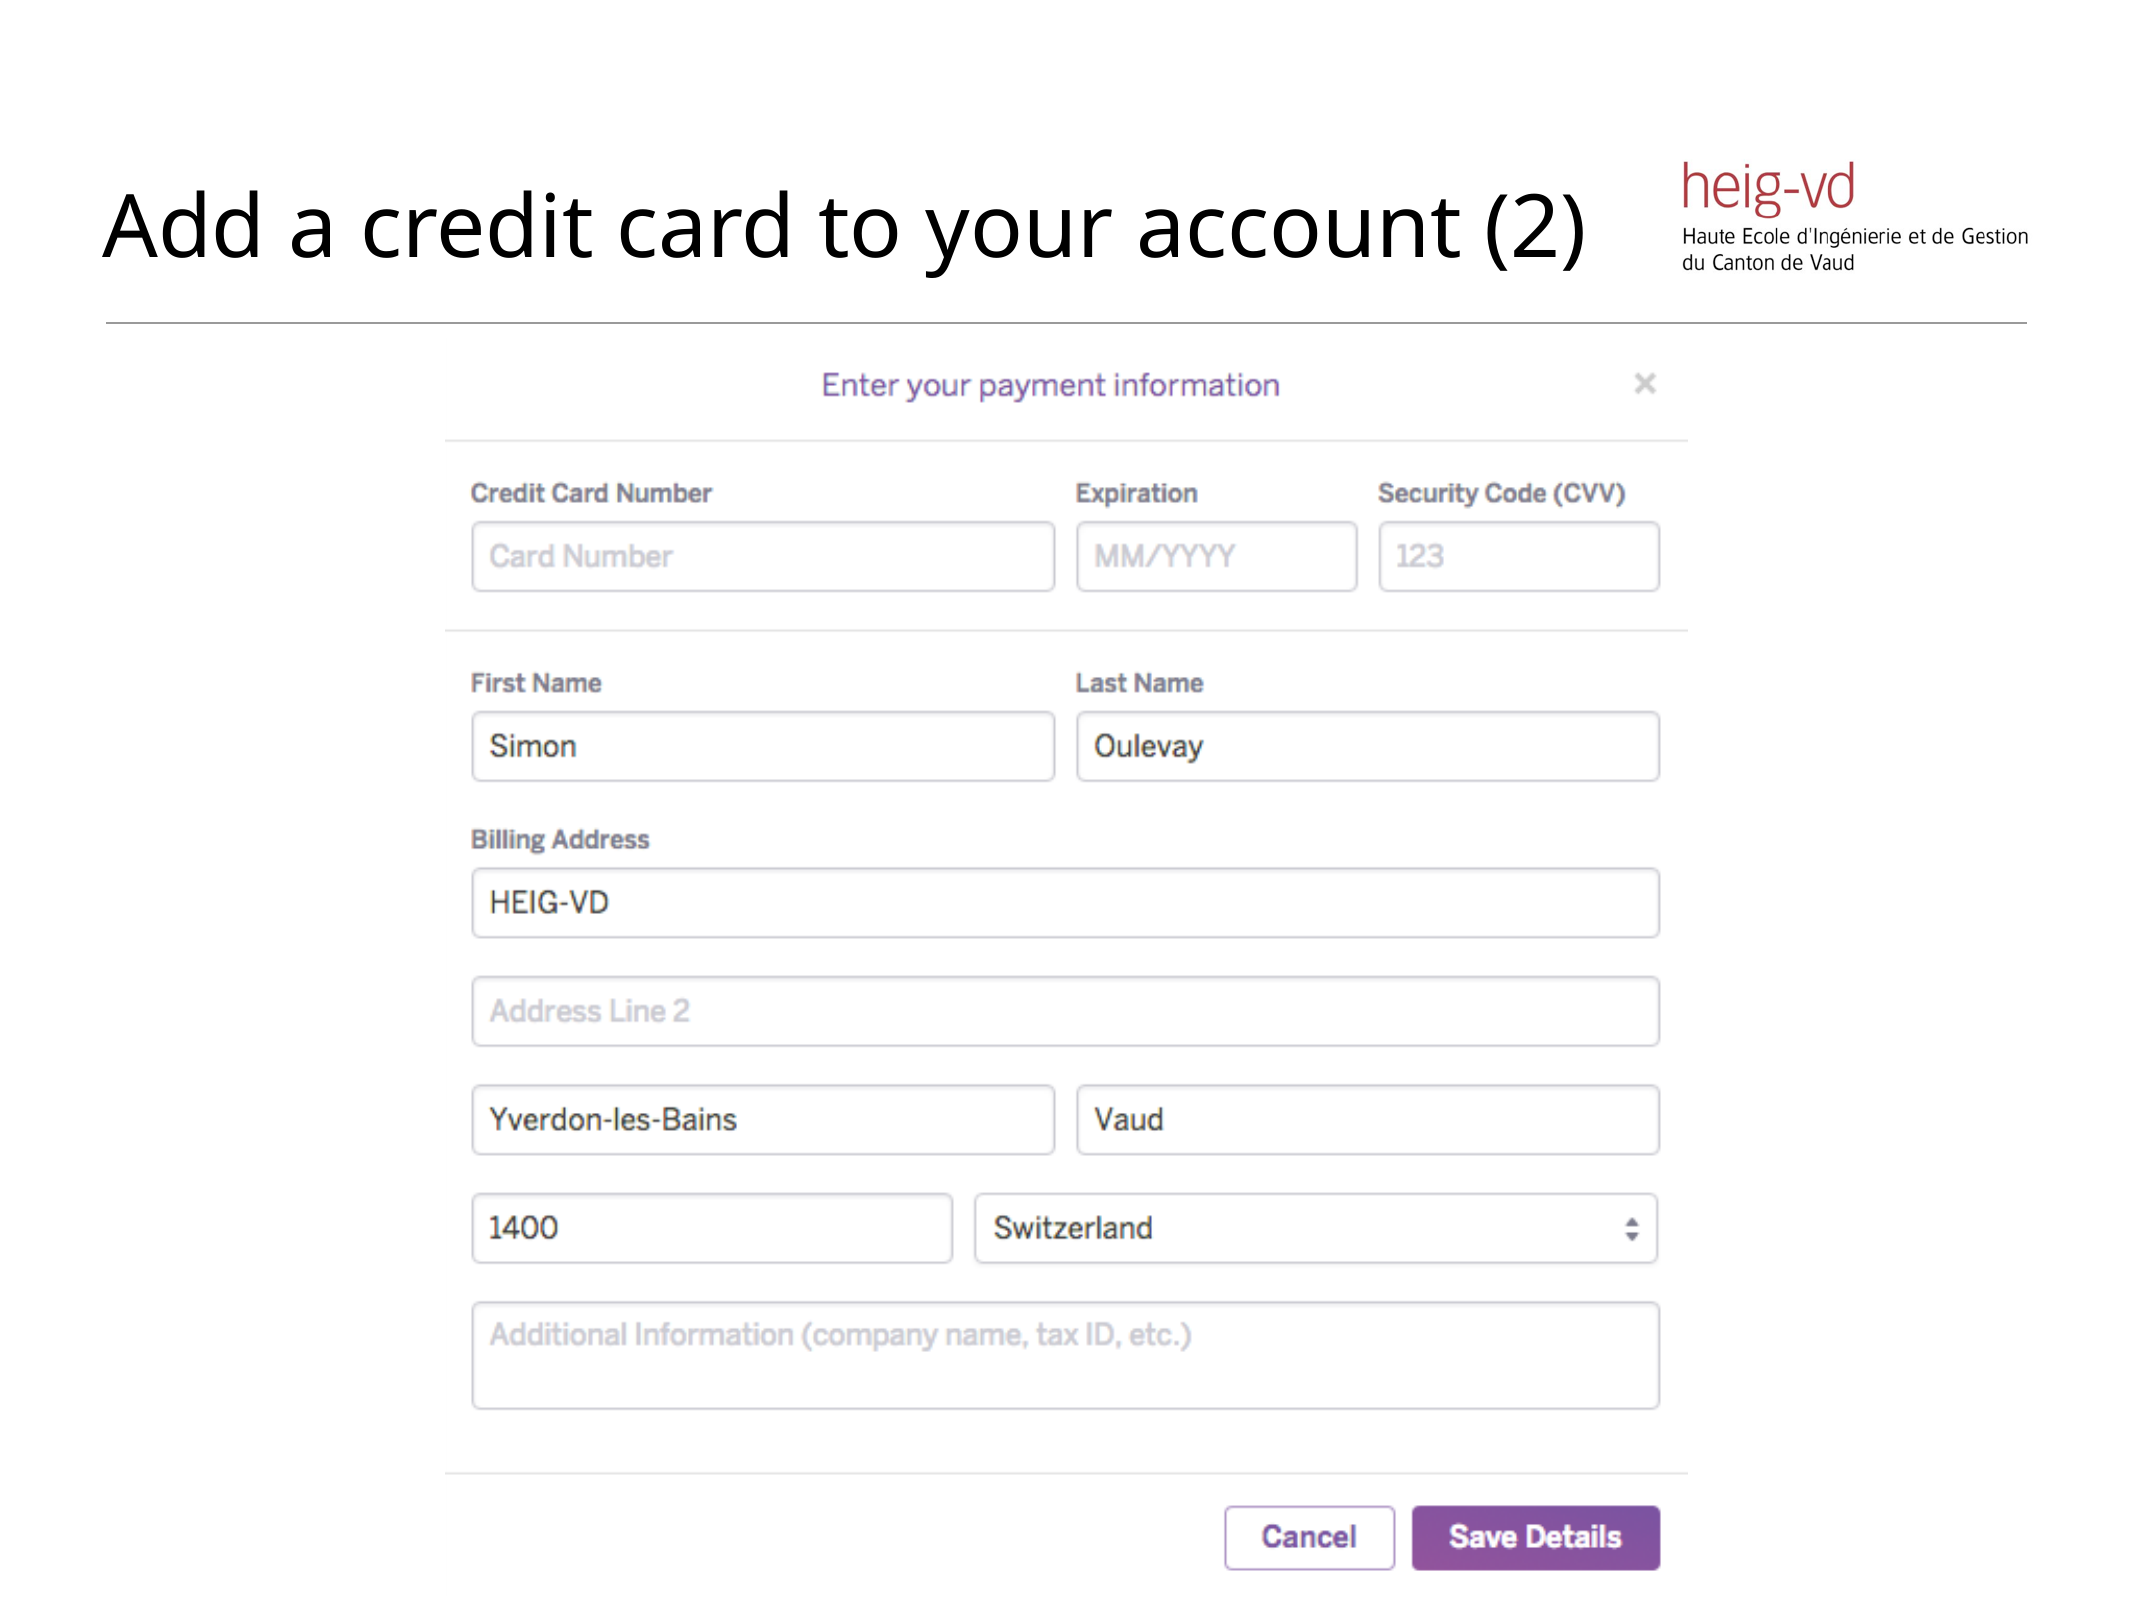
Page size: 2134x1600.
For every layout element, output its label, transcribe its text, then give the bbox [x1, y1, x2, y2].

title Add a credit card to your account (2) [93, 54, 2040, 284]
picture [445, 338, 1688, 1596]
